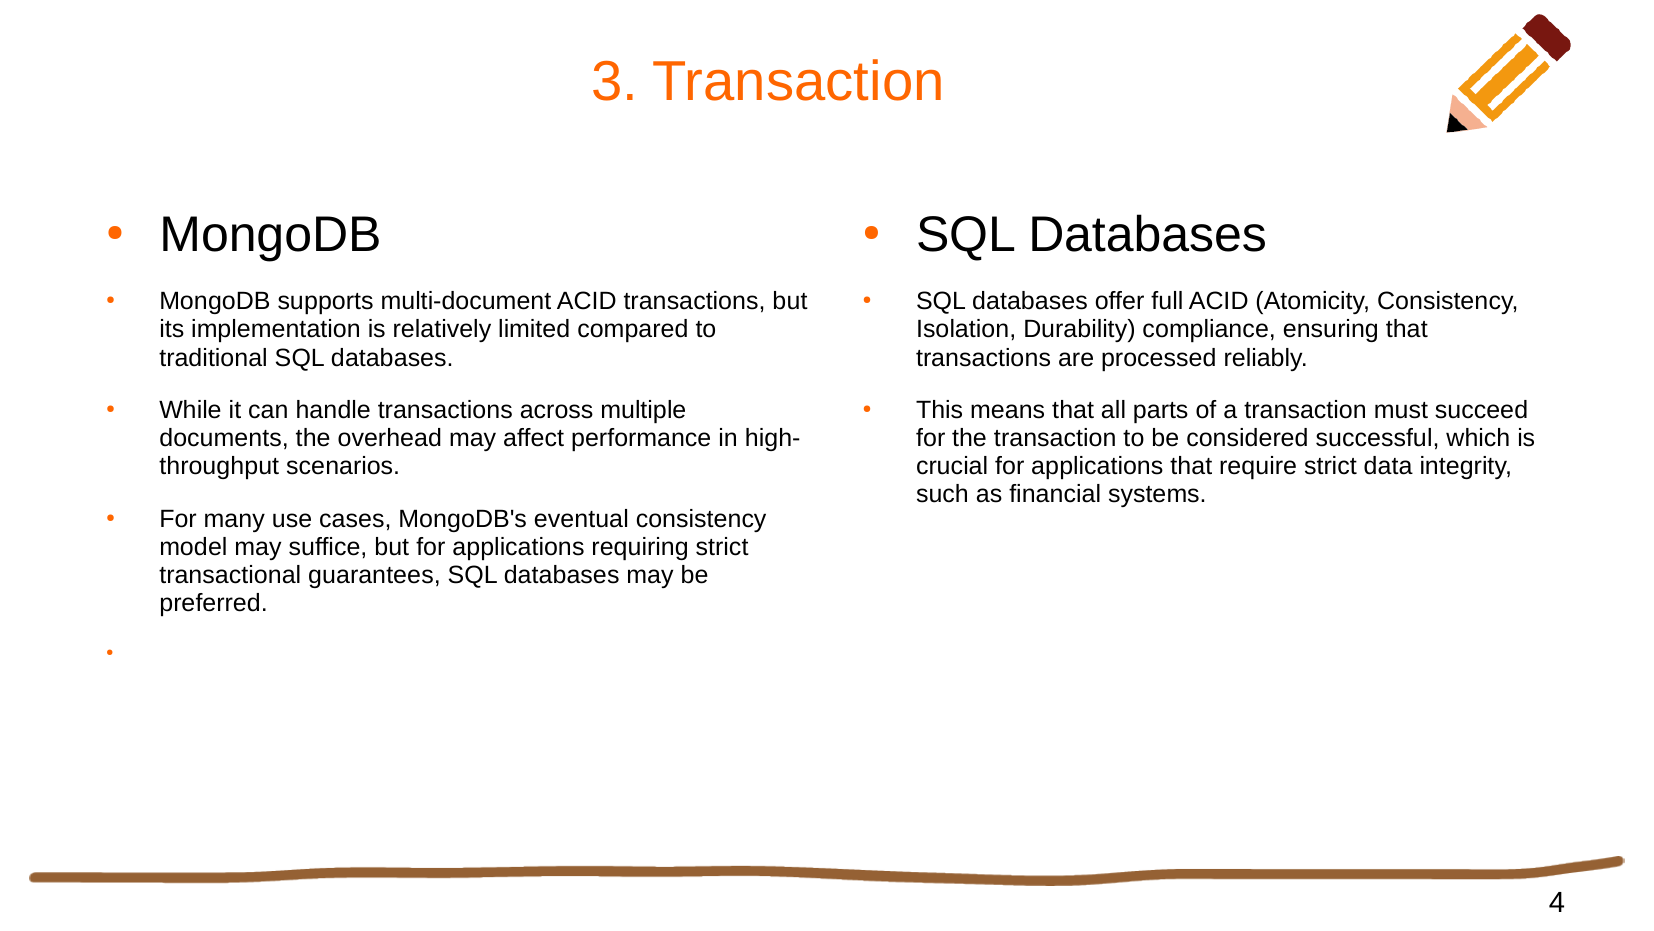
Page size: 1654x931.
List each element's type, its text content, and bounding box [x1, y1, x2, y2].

picture [29, 856, 1625, 886]
list MongoDB MongoDB supports multi-document ACID transactions, but its implementation is relatively limited compared to traditional SQL databases. While it can handle transactions across multiple documents, the overhead may affect performance in high-throughput scenarios. For many use cases, MongoDB's eventual consistency model may suffice, but for applications requiring strict transactional guarantees, SQL databases may be preferred. [88, 206, 809, 857]
picture [1446, 14, 1571, 133]
title 3. Transaction [88, 29, 1447, 133]
list SQL Databases SQL databases offer full ACID (Atomicity, Consistency, Isolation, Durability) compliance, ensuring that transactions are processed reliably. This means that all parts of a transaction must succeed for the transaction to be considered successful, which is crucial for applications that require strict data integrity, such as financial systems. [845, 206, 1566, 857]
